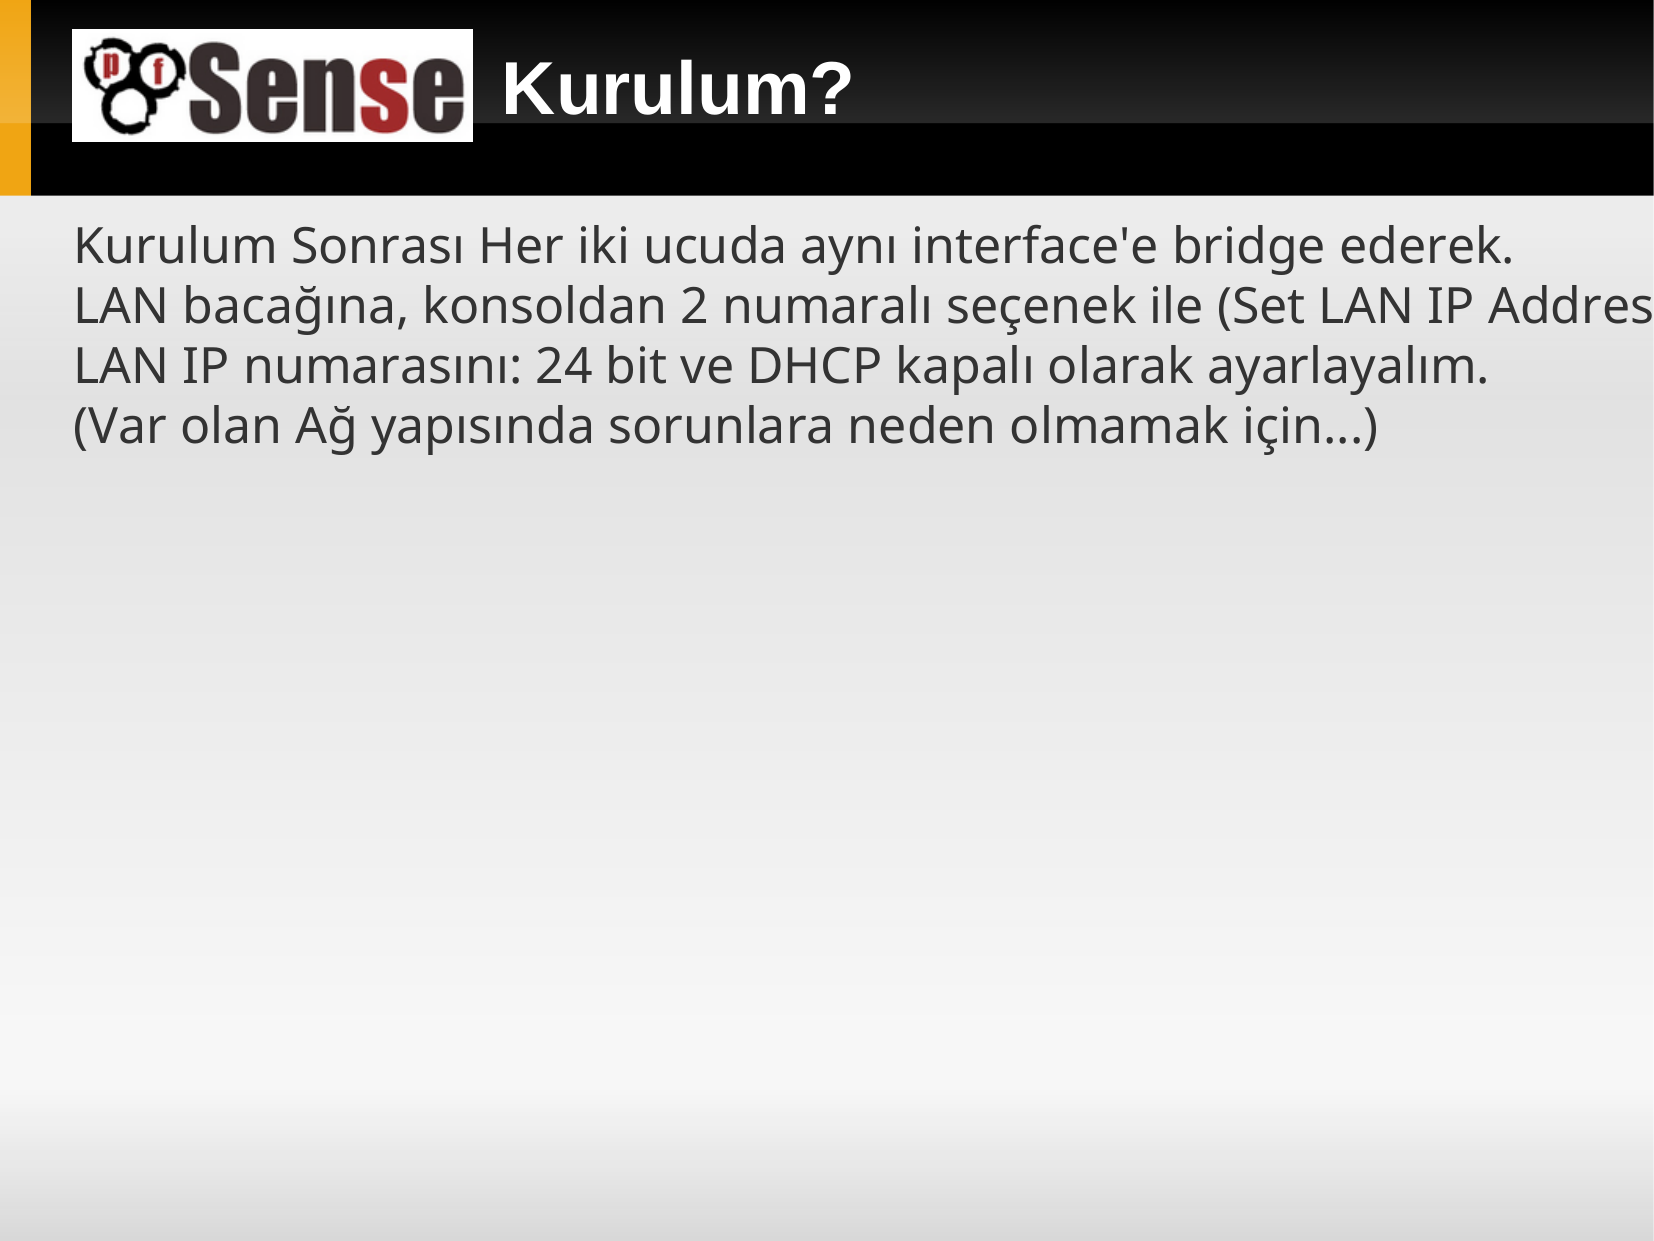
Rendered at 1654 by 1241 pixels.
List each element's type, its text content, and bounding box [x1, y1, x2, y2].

text_box Kurulum Sonrası Her iki ucuda aynı interface'e bridge ederek. LAN bacağına, konsoldan 2 numaralı seçenek ile (Set LAN IP Address) LAN IP numarasını: 24 bit ve DHCP kapalı olarak ayarlayalım. (Var olan Ağ yapısında sorunlara neden olmamak için...) [59, 205, 1654, 461]
title Kurulum? [501, 0, 1625, 178]
picture [0, 0, 1654, 1241]
